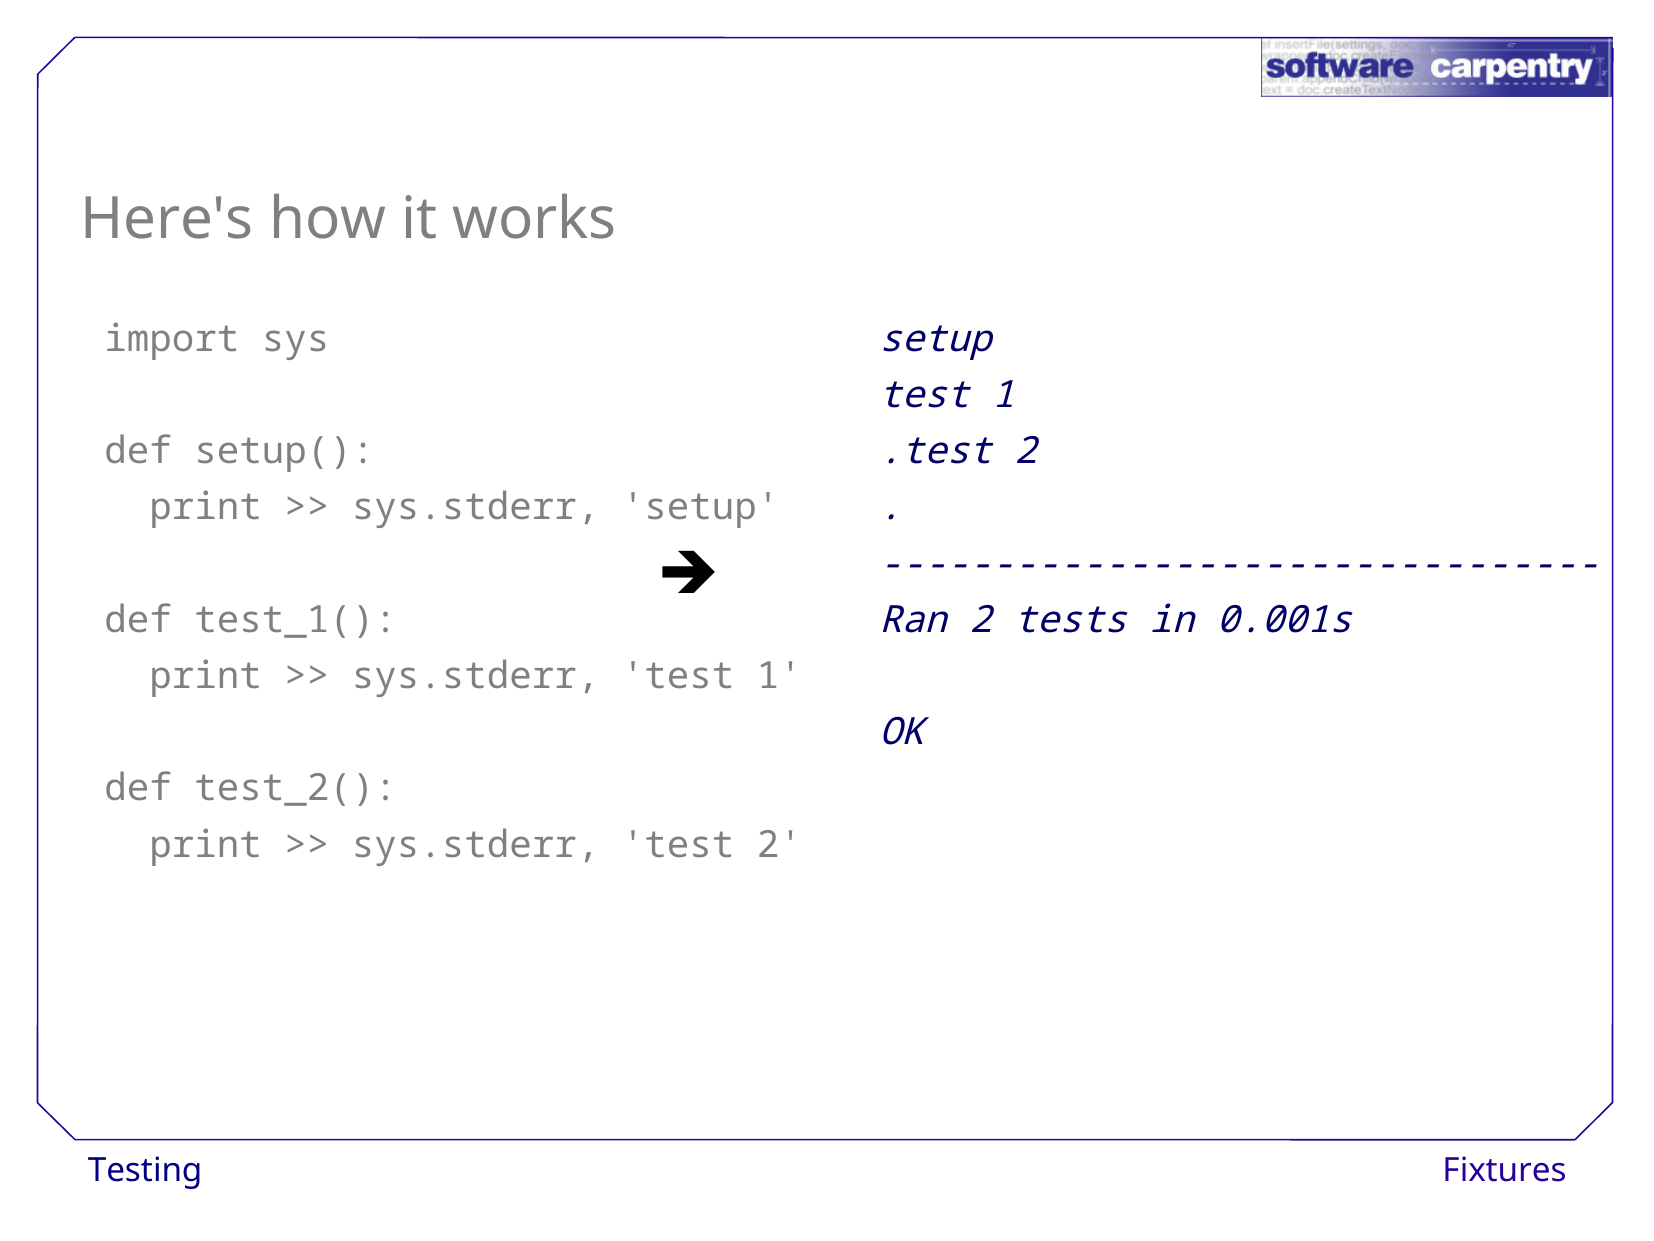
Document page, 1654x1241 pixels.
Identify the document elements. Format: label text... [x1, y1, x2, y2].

text_box setup test 1 .test 2 . -------------------------------- Ran 2 tests in 0.001s OK [864, 294, 1490, 933]
text_box Here's how it works [65, 138, 782, 259]
picture [1261, 39, 1613, 97]
text_box  [642, 492, 881, 613]
text_box import sys def setup(): print >> sys.stderr, 'setup' def test_1(): print >> sys.stderr, 'test 1' def test_2(): print >> sys.stderr, 'test 2' [89, 294, 715, 933]
